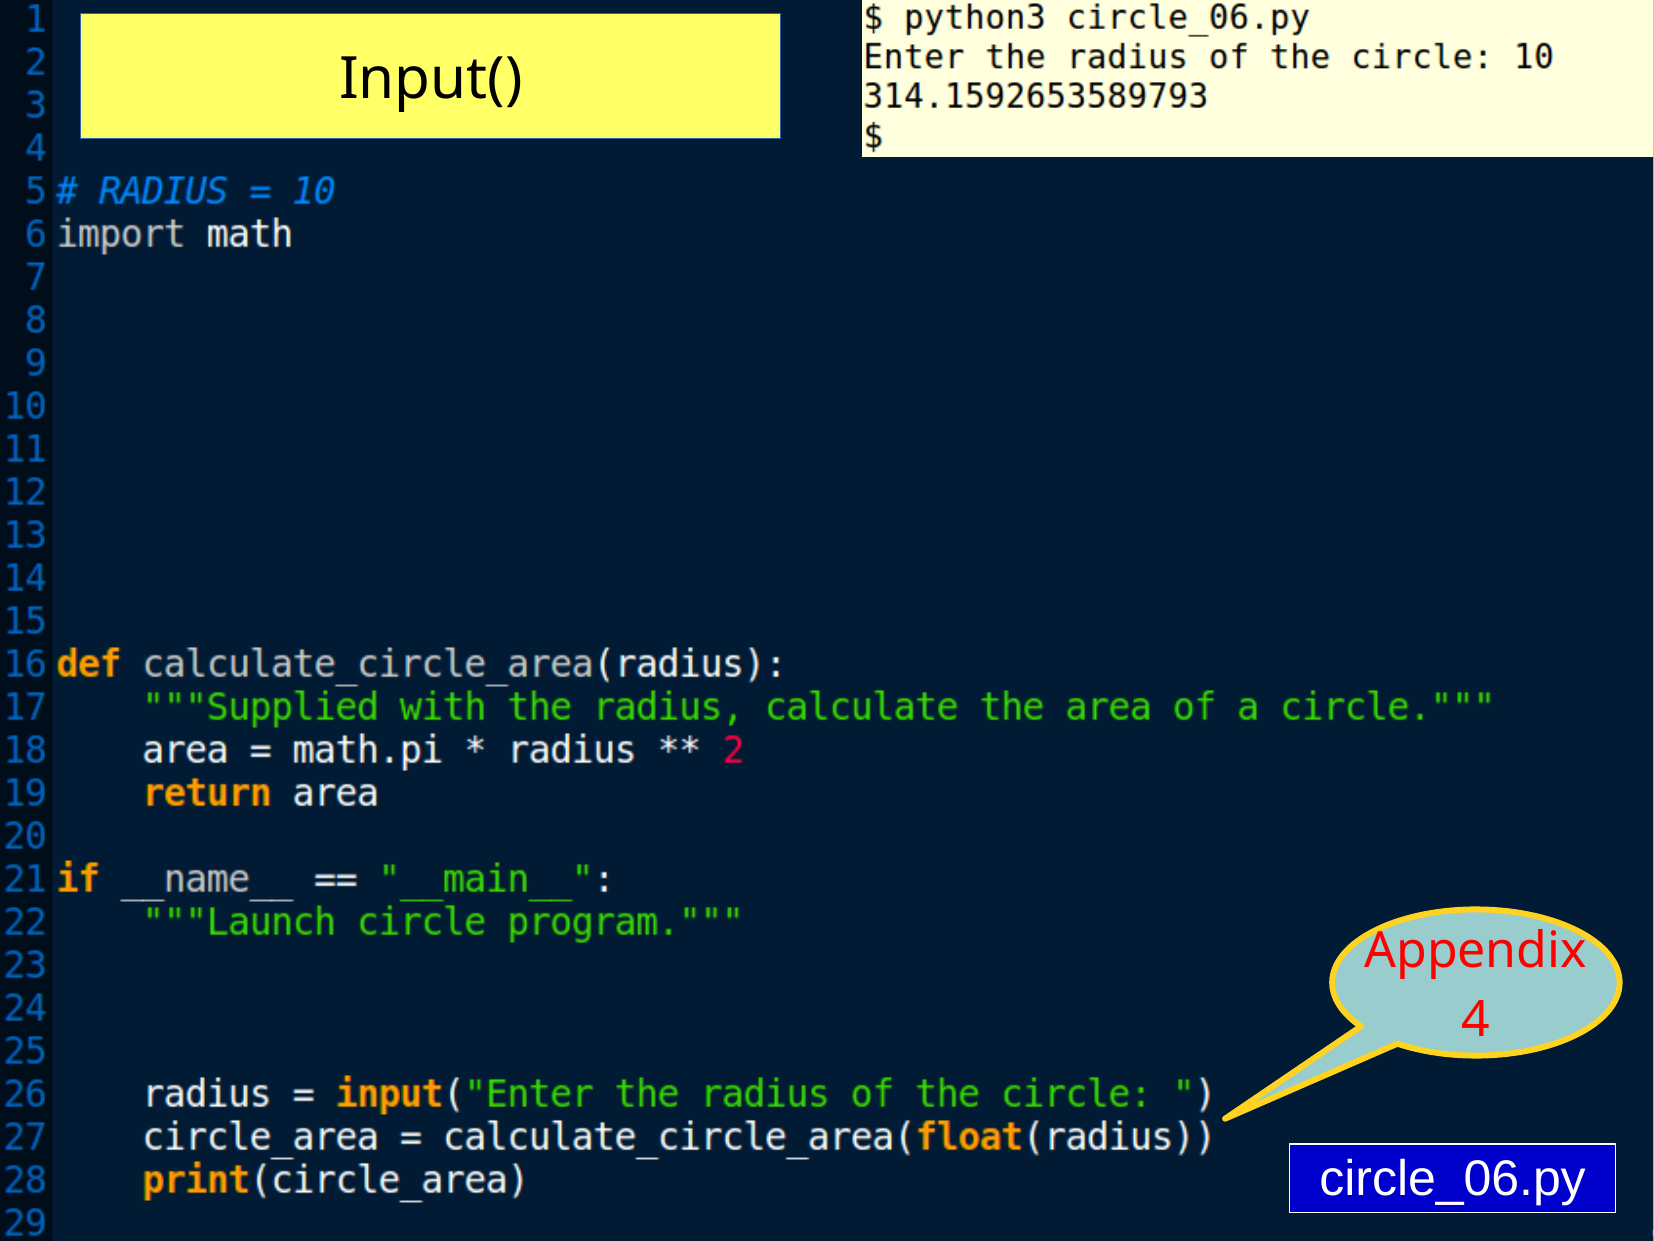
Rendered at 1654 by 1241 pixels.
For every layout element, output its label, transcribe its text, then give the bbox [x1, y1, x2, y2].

text_box circle_06.py [1289, 1144, 1616, 1213]
text_box Input() [80, 13, 781, 139]
text_box Appendix 4 [1225, 909, 1620, 1119]
picture [0, 0, 1654, 1241]
